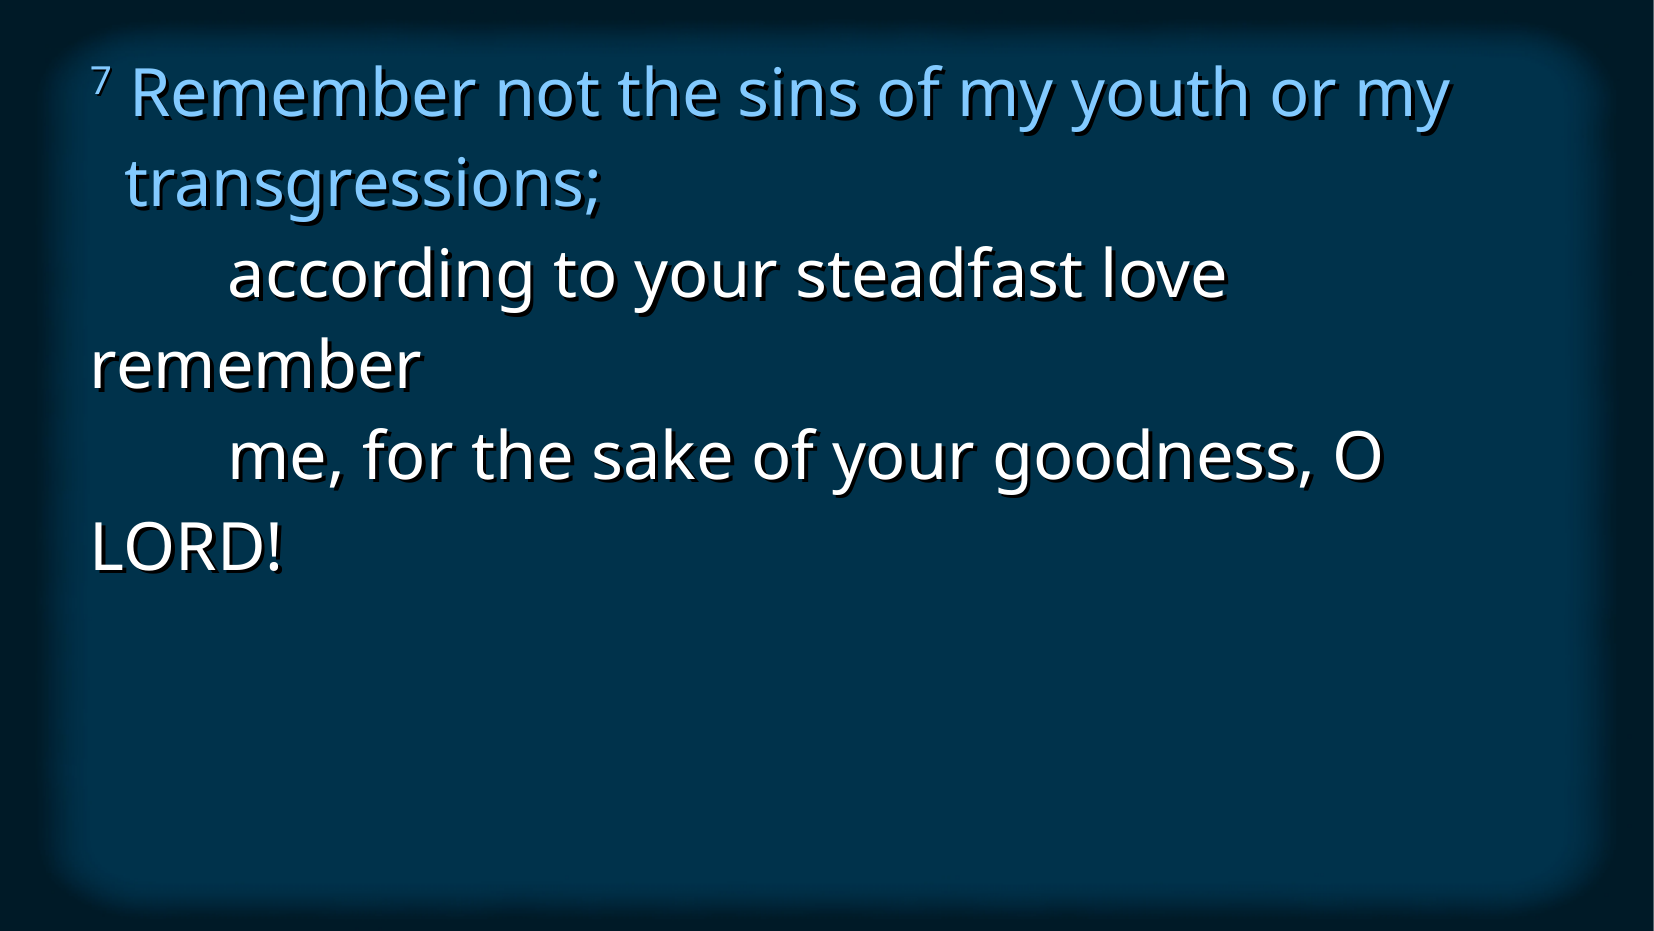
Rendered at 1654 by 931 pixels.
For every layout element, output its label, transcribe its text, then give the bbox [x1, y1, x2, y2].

text_box 7 Remember not the sins of my youth or my transgressions; according to your steadfast love remember me, for the sake of your goodness, O LORD! [75, 37, 1576, 421]
picture [0, 0, 1654, 931]
